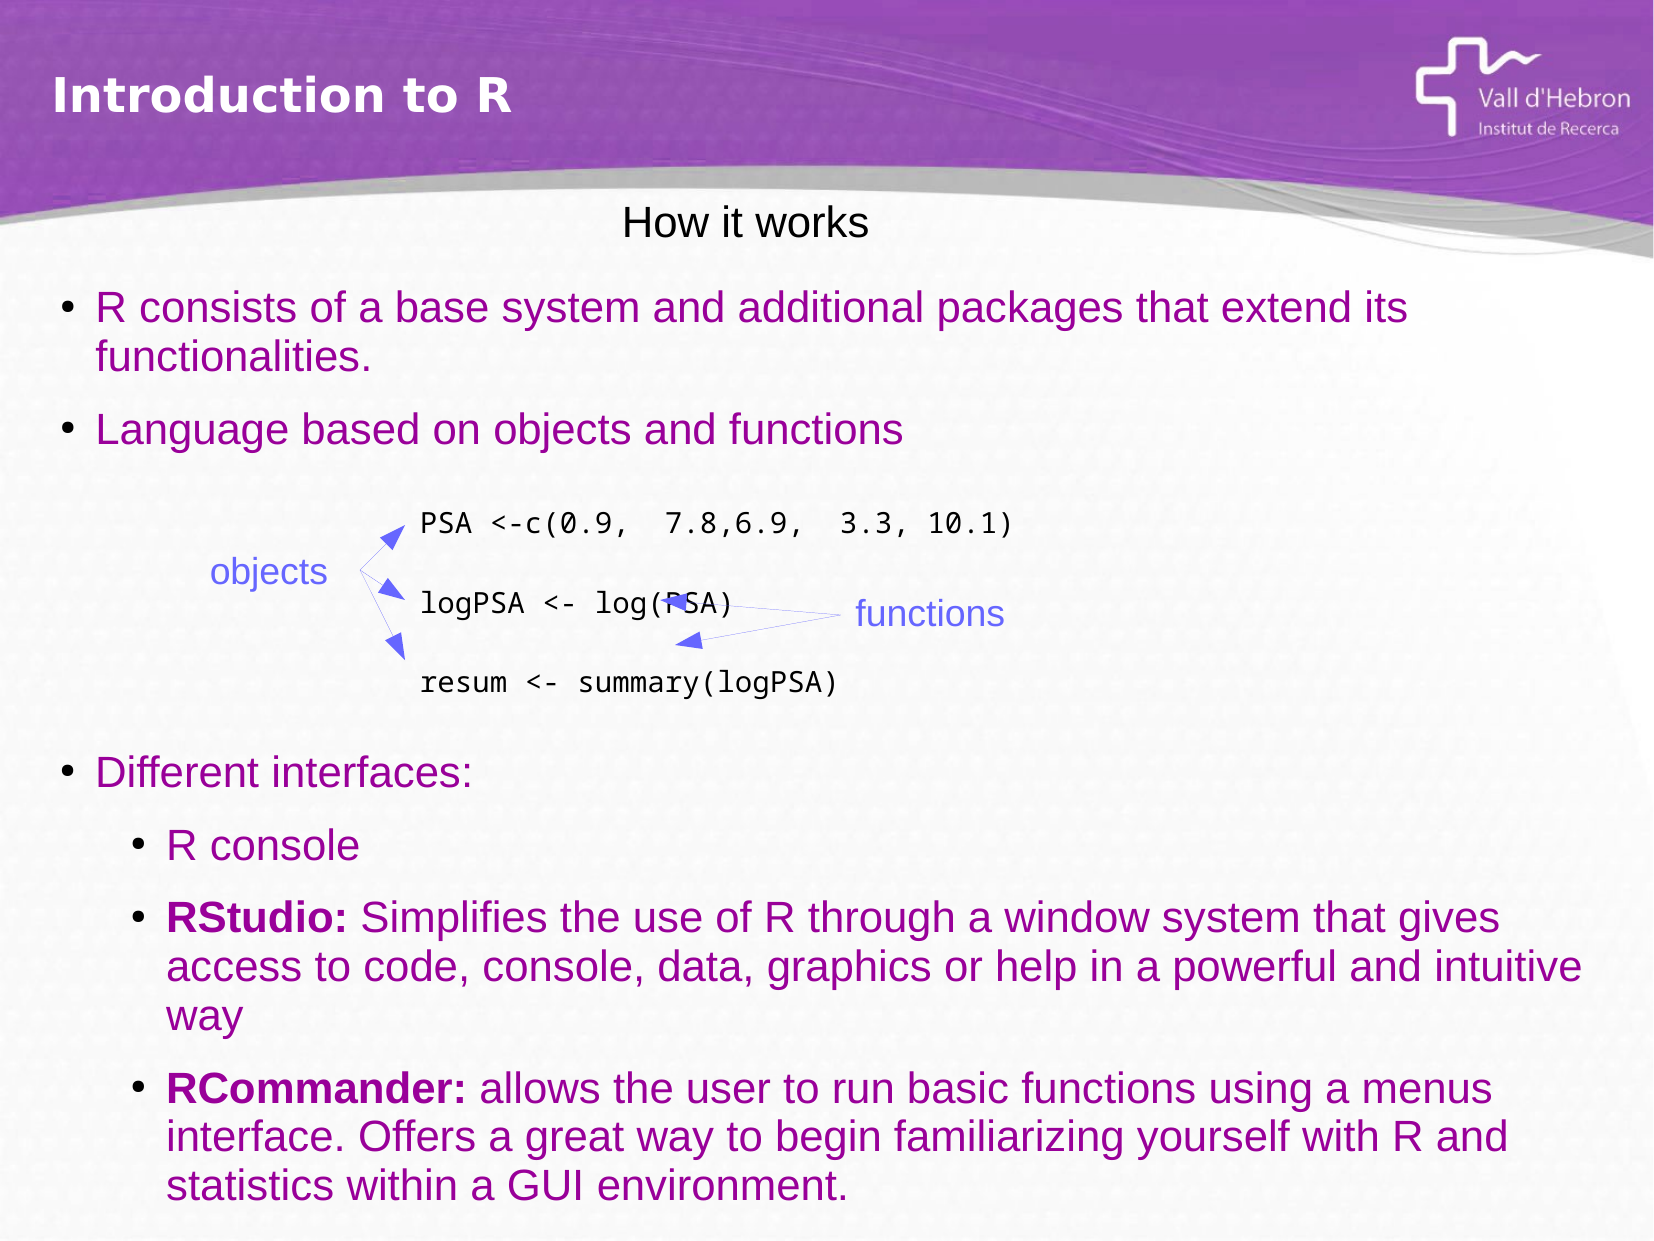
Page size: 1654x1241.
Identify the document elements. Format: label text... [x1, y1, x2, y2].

picture [0, 0, 1654, 1241]
text_box objects [195, 543, 344, 601]
text_box PSA <-c(0.9, 7.8,6.9, 3.3, 10.1) logPSA <- log(PSA) resum <- summary(logPSA) [405, 495, 1360, 735]
text_box R consists of a base system and additional packages that extend its functionalities. Language based on objects and functions [60, 283, 1591, 740]
text_box Different interfaces: R console RStudio: Simplifies the use of R through a window system that gives access to code, console, data, graphics or help in a powerful and intuitive way RCommander: allows the user to run basic functions using a menus interface. Offers a great way to begin familiarizing yourself with R and statistics within a GUI environment. [45, 740, 1653, 1218]
text_box functions [840, 585, 1021, 642]
text_box Introduction to R [51, 67, 739, 134]
text_box How it works [621, 197, 871, 256]
